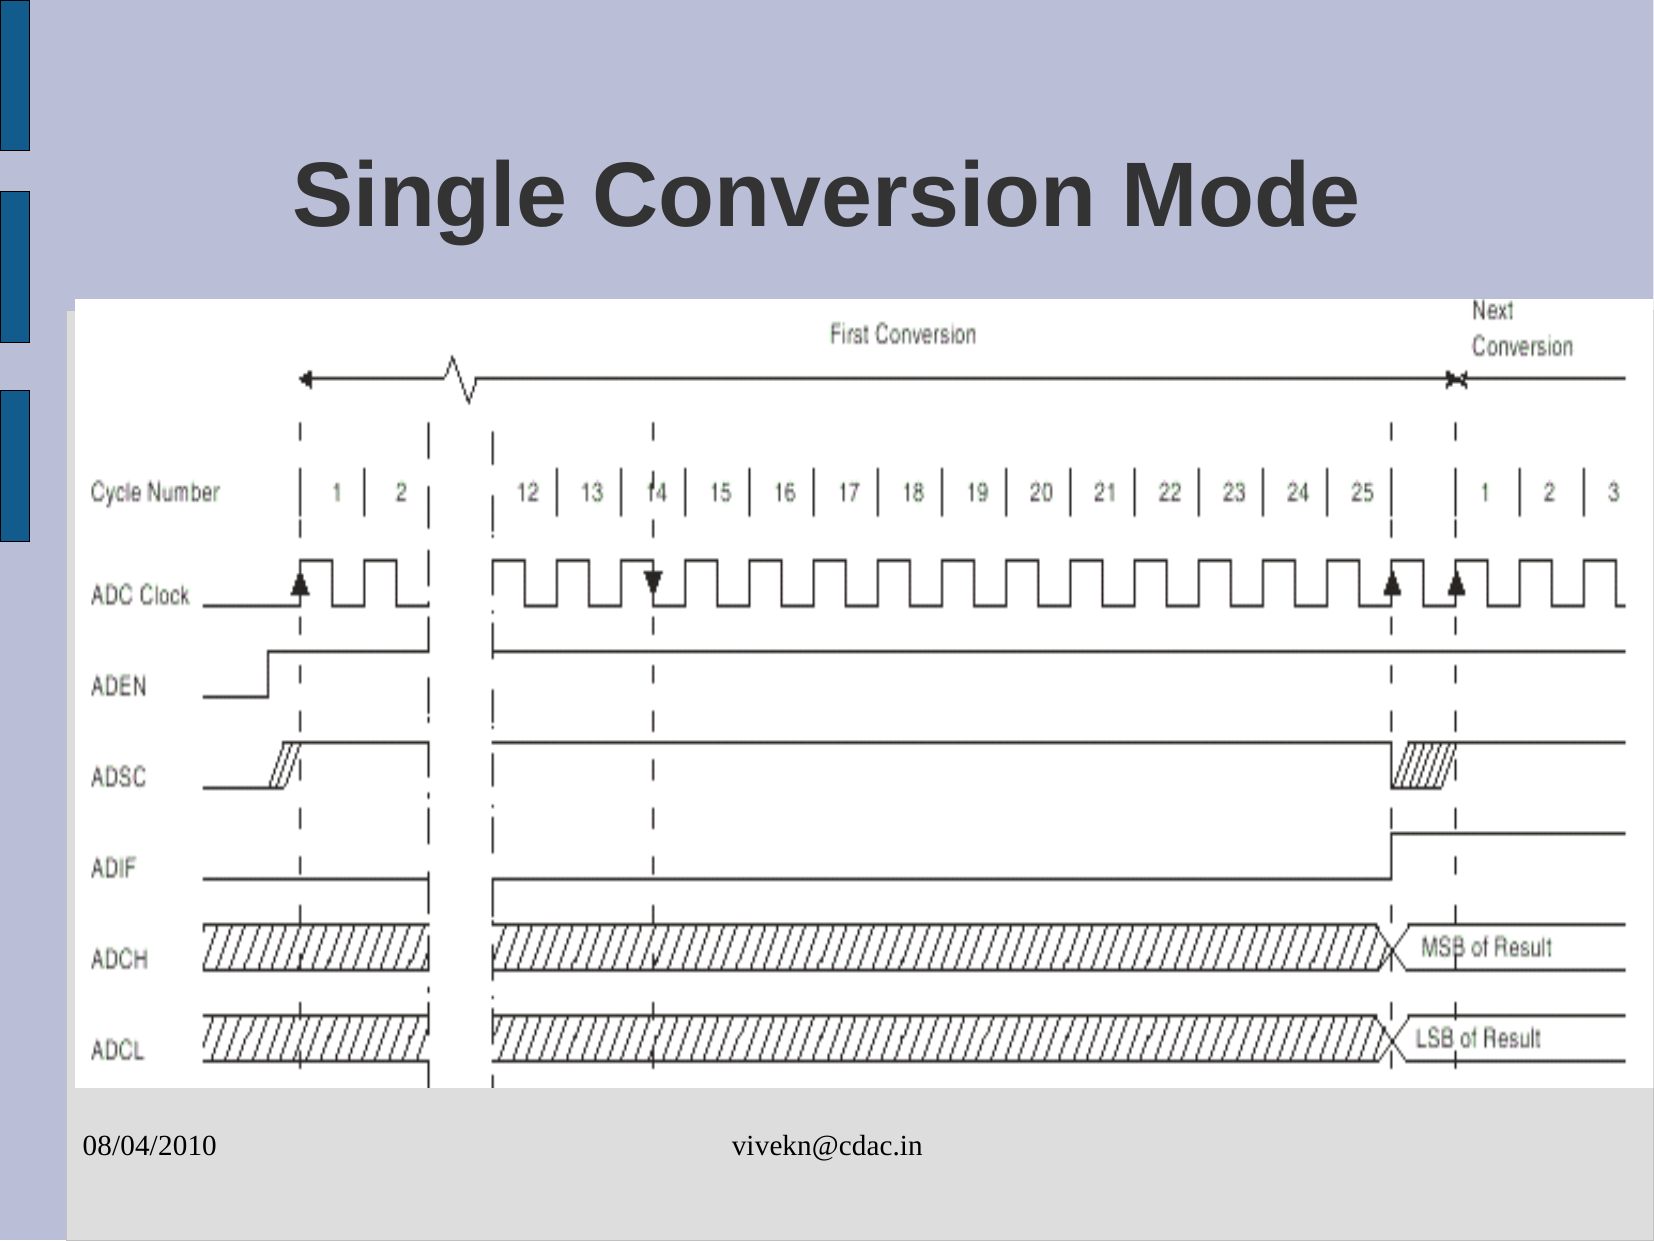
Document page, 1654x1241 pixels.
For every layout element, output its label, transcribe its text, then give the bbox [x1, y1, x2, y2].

picture [75, 299, 1654, 1088]
title Single Conversion Mode [121, 98, 1534, 291]
